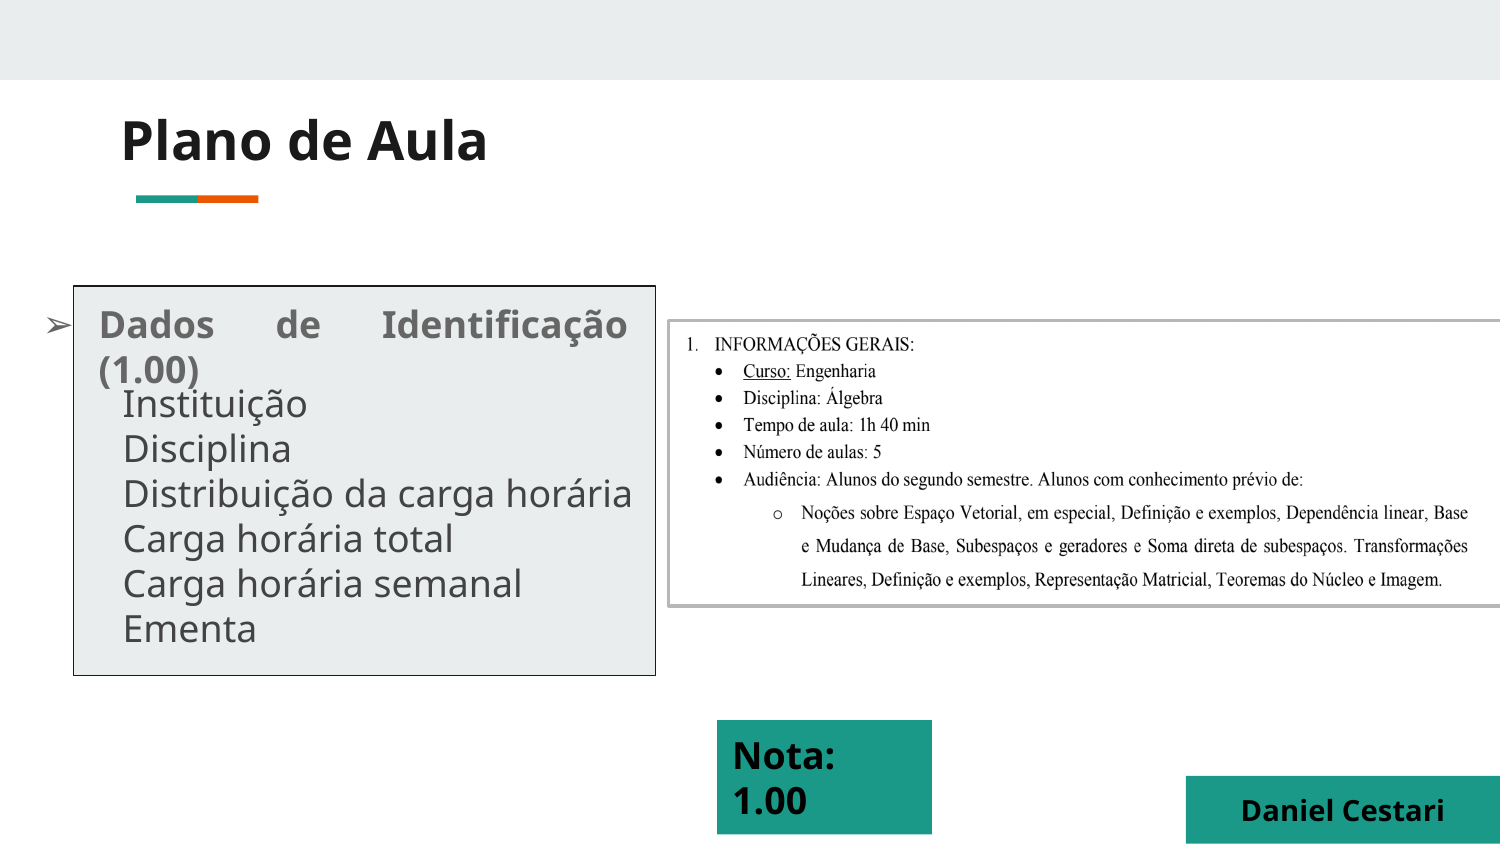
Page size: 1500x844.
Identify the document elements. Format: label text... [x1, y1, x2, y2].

text_box [644, 285, 656, 676]
list Dados de Identificação (1.00) [8, 285, 644, 534]
text_box [73, 534, 107, 676]
title Plano de Aula [105, 91, 1367, 180]
text_box Instituição Disciplina Distribuição da carga horária Carga horária total Carga horária semanal Ementa [107, 348, 655, 682]
text_box Nota: 1.00 [717, 720, 932, 835]
picture [670, 321, 1500, 605]
text_box Daniel Cestari [1185, 775, 1500, 844]
